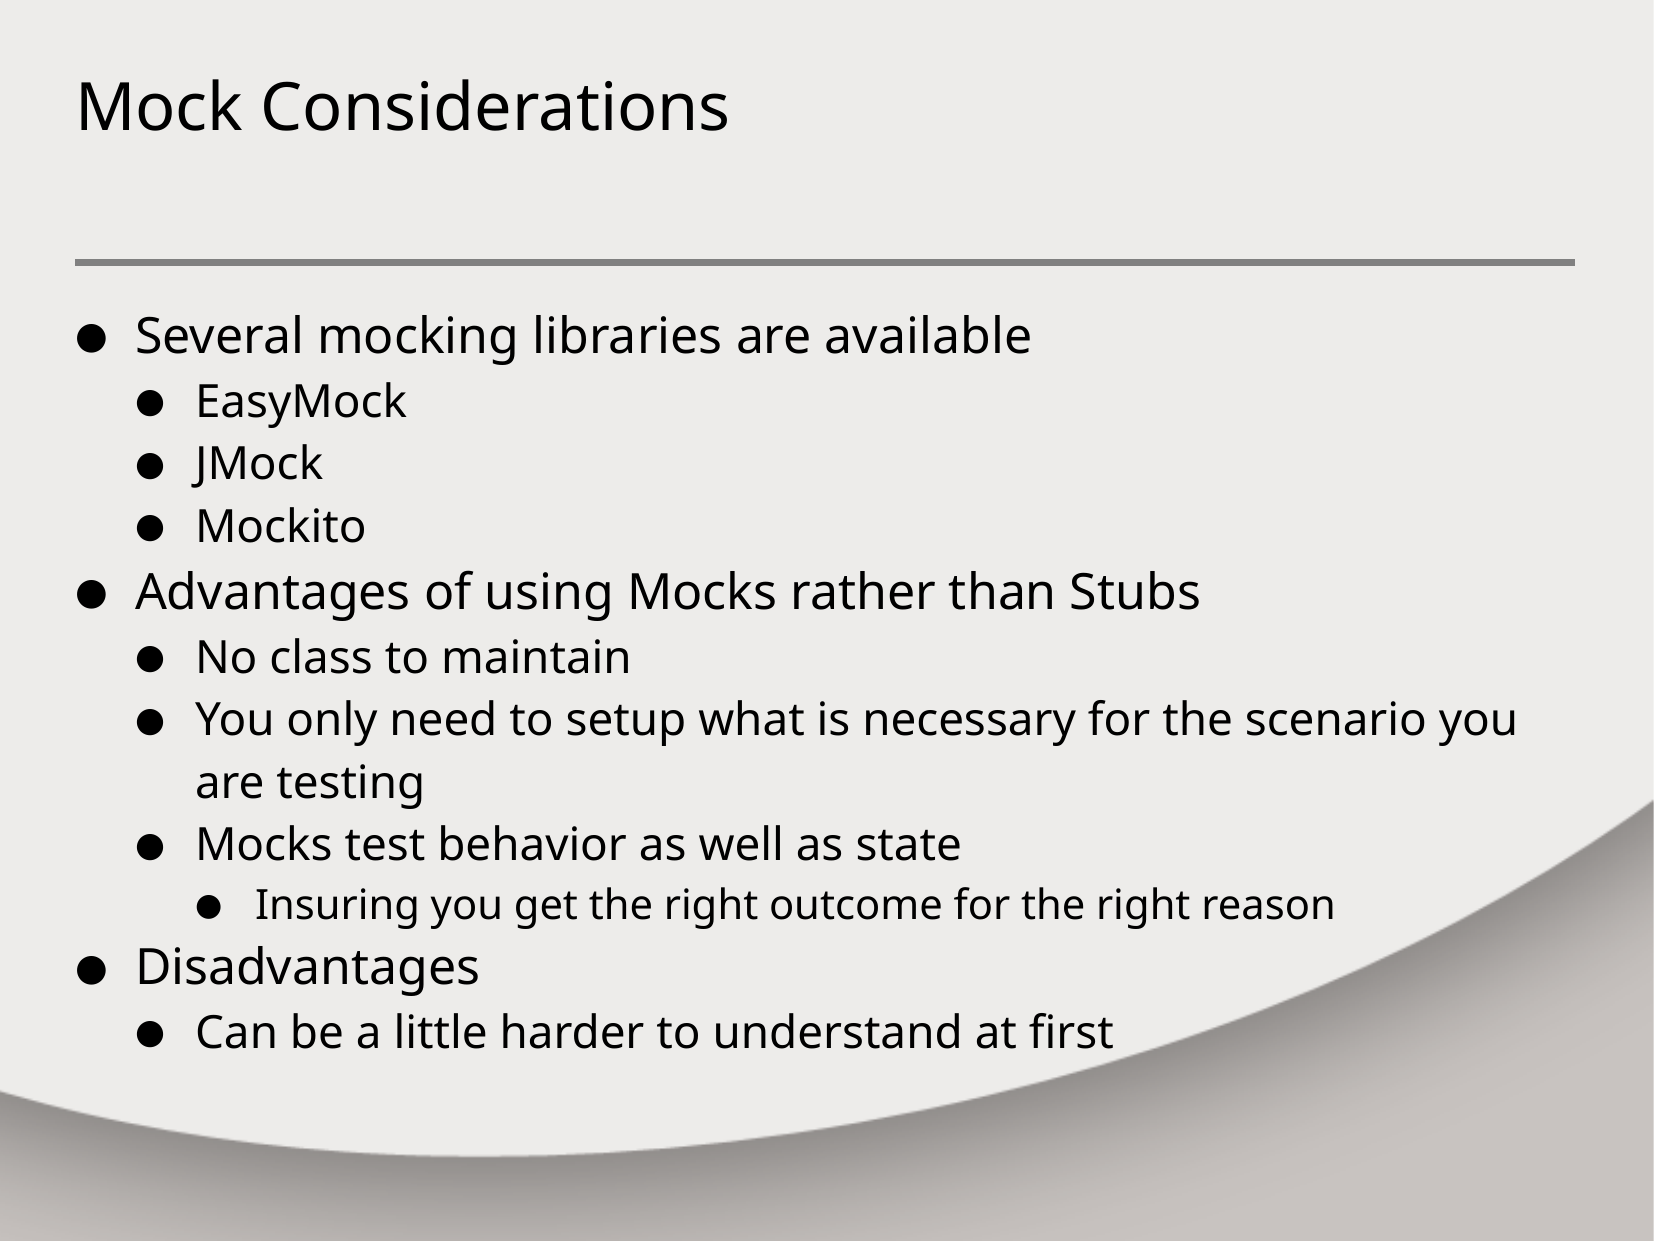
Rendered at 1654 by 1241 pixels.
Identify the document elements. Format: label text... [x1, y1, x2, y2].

list Several mocking libraries are available EasyMock JMock Mockito Advantages of using Mocks rather than Stubs No class to maintain You only need to setup what is necessary for the scenario you are testing Mocks test behavior as well as state Insuring you get the right outcome for the right reason Disadvantages Can be a little harder to understand at first [75, 300, 1576, 1163]
title Mock Considerations [75, 75, 1576, 226]
picture [0, 0, 1654, 1241]
